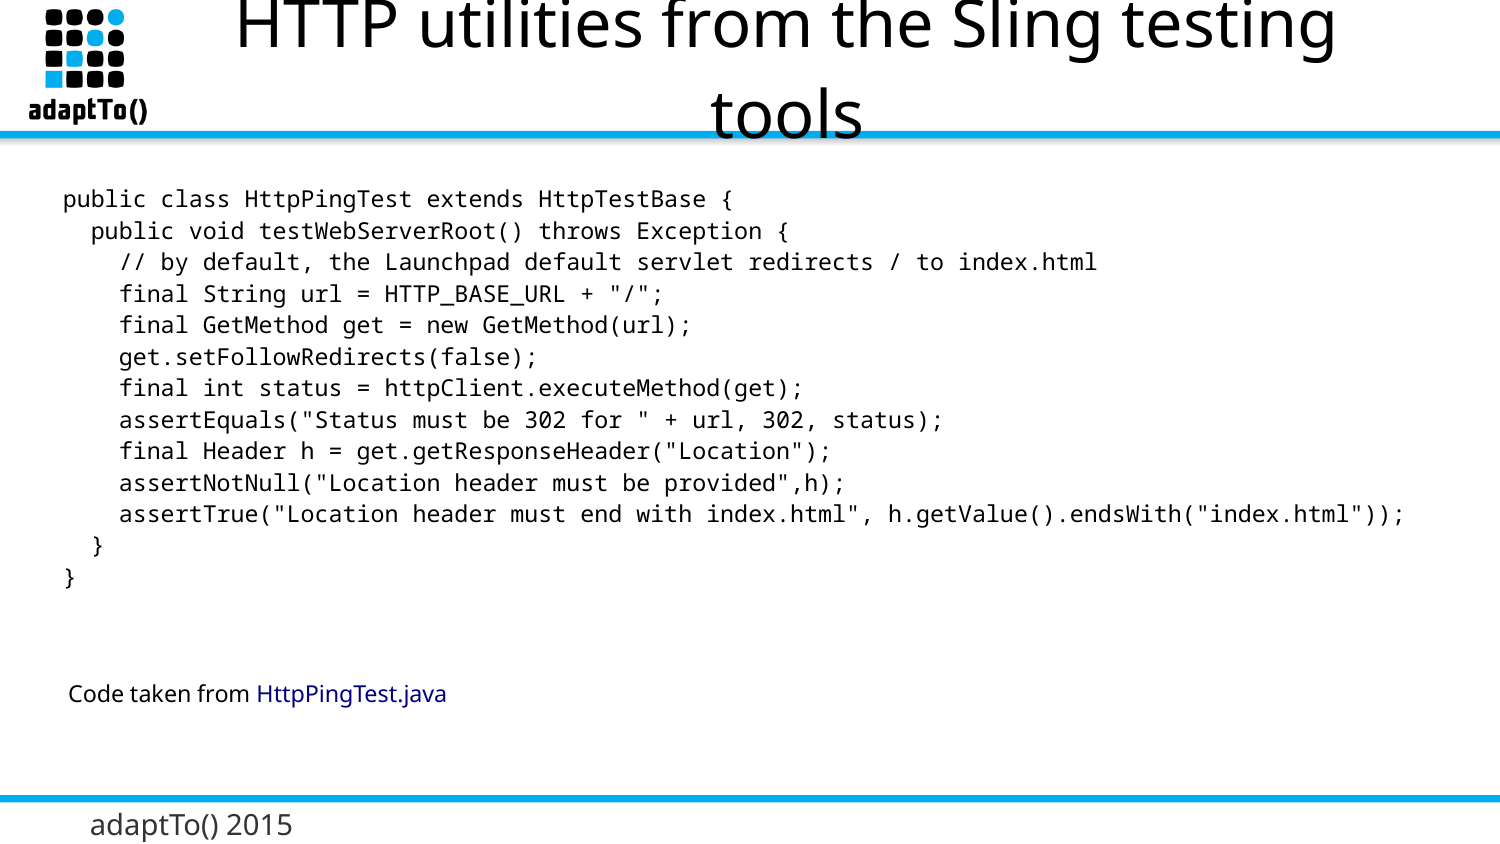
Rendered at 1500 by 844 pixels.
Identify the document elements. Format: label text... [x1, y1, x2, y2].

picture [27, 6, 148, 126]
title HTTP utilities from the Sling testing tools [150, 15, 1425, 121]
list public class HttpPingTest extends HttpTestBase { public void testWebServerRoot() throws Exception { // by default, the Launchpad default servlet redirects / to index.html final String url = HTTP_BASE_URL + "/"; final GetMethod get = new GetMethod(url); get.setFollowRedirects(false); final int status = httpClient.executeMethod(get); assertEquals("Status must be 302 for " + url, 302, status); final Header h = get.getResponseHeader("Location"); assertNotNull("Location header must be provided",h); assertTrue("Location header must end with index.html", h.getValue().endsWith("index.html")); } } Code taken from HttpPingTest.java [52, 183, 1447, 760]
